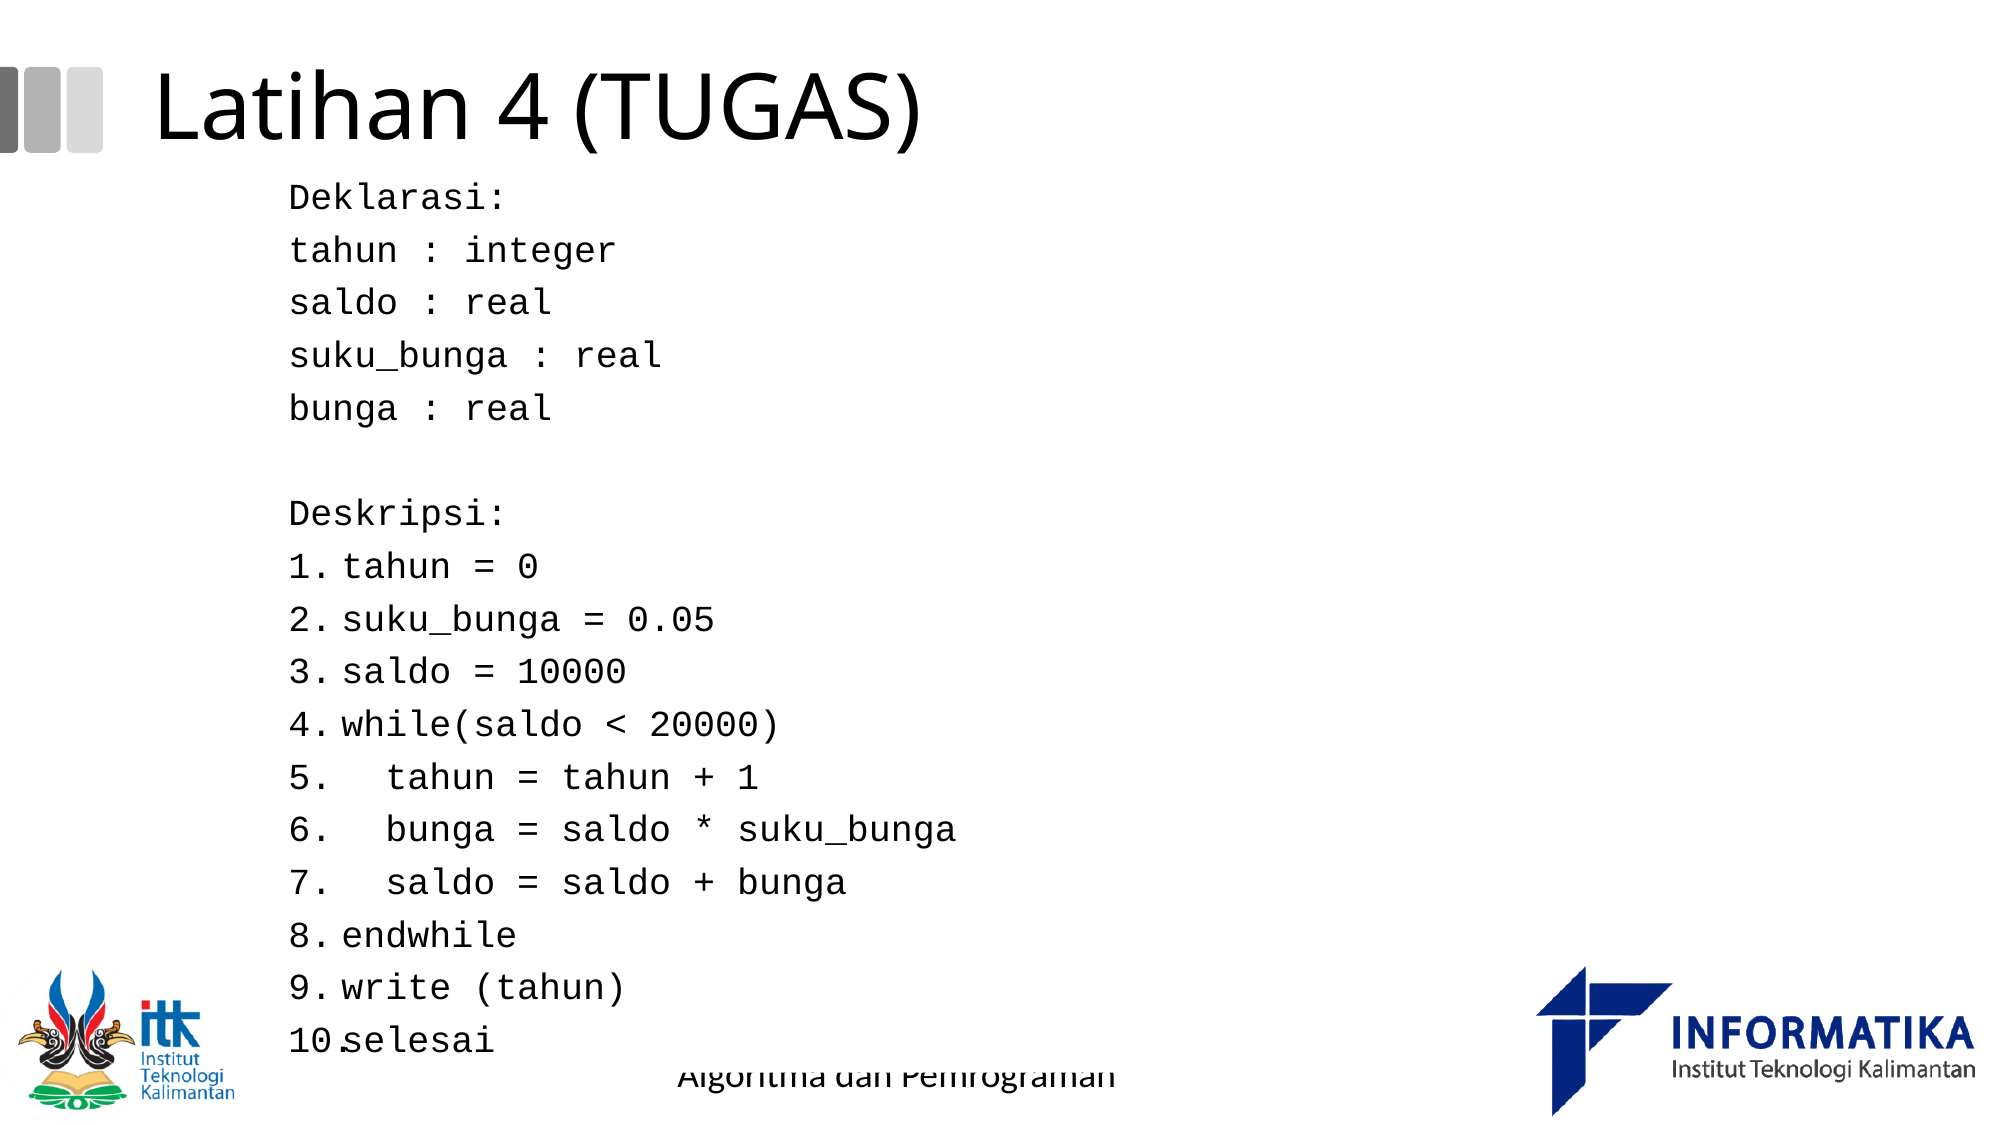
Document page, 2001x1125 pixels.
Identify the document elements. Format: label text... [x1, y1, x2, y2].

picture [0, 935, 253, 1125]
title Latihan 4 (TUGAS) [137, 1, 1863, 219]
footer Algoritma dan Pemrograman [662, 1042, 1338, 1103]
picture [1534, 965, 1976, 1118]
list Deklarasi: tahun : integer saldo : real suku_bunga : real bunga : real Deskripsi: tahun = 0 suku_bunga = 0.05 saldo = 10000 while(saldo < 20000) tahun = tahun + 1 bunga = saldo * suku_bunga saldo = saldo + bunga endwhile write (tahun) selesai [273, 170, 1174, 1073]
